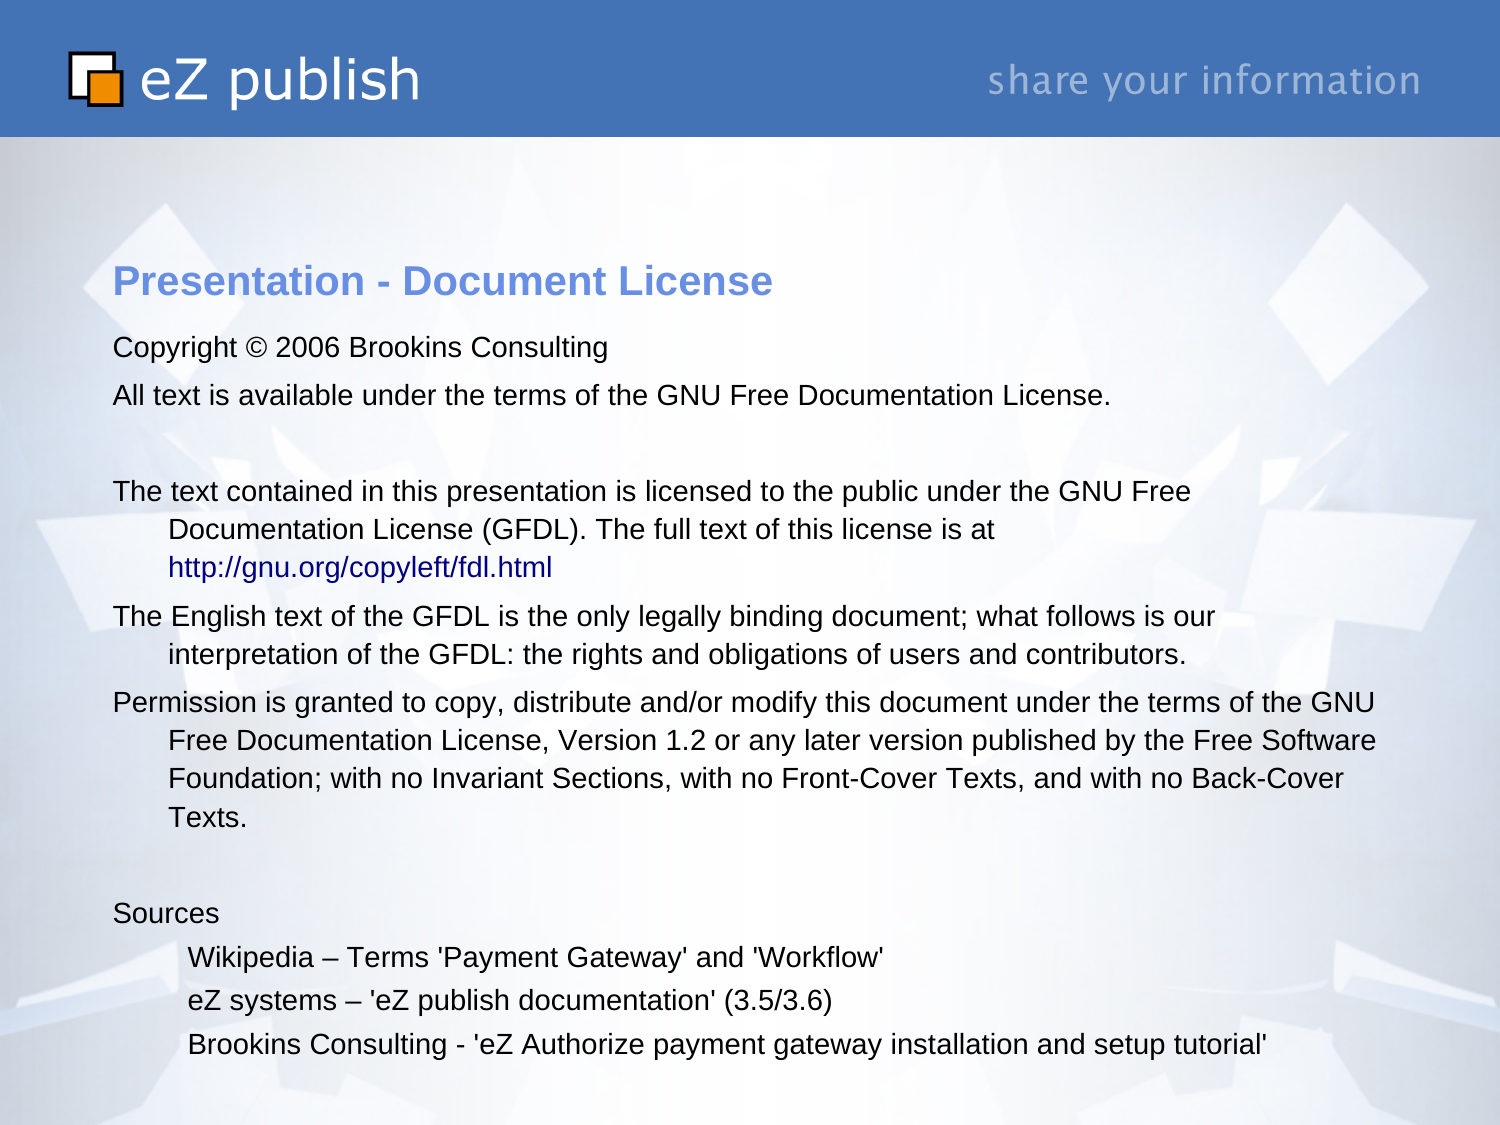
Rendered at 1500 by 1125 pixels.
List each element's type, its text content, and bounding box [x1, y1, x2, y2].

title Presentation - Document License [112, 237, 1500, 325]
picture [0, 0, 1500, 1125]
list Copyright © 2006 Brookins Consulting All text is available under the terms of the GNU Free Documentation License. The text contained in this presentation is licensed to the public under the GNU Free Documentation License (GFDL). The full text of this license is at http://gnu.org/copyleft/fdl.html The English text of the GFDL is the only legally binding document; what follows is our interpretation of the GFDL: the rights and obligations of users and contributors. Permission is granted to copy, distribute and/or modify this document under the terms of the GNU Free Documentation License, Version 1.2 or any later version published by the Free Software Foundation; with no Invariant Sections, with no Front-Cover Texts, and with no Back-Cover Texts. Sources Wikipedia – Terms 'Payment Gateway' and 'Workflow' eZ systems – 'eZ publish documentation' (3.5/3.6) Brookins Consulting - 'eZ Authorize payment gateway installation and setup tutorial' [112, 324, 1388, 1023]
